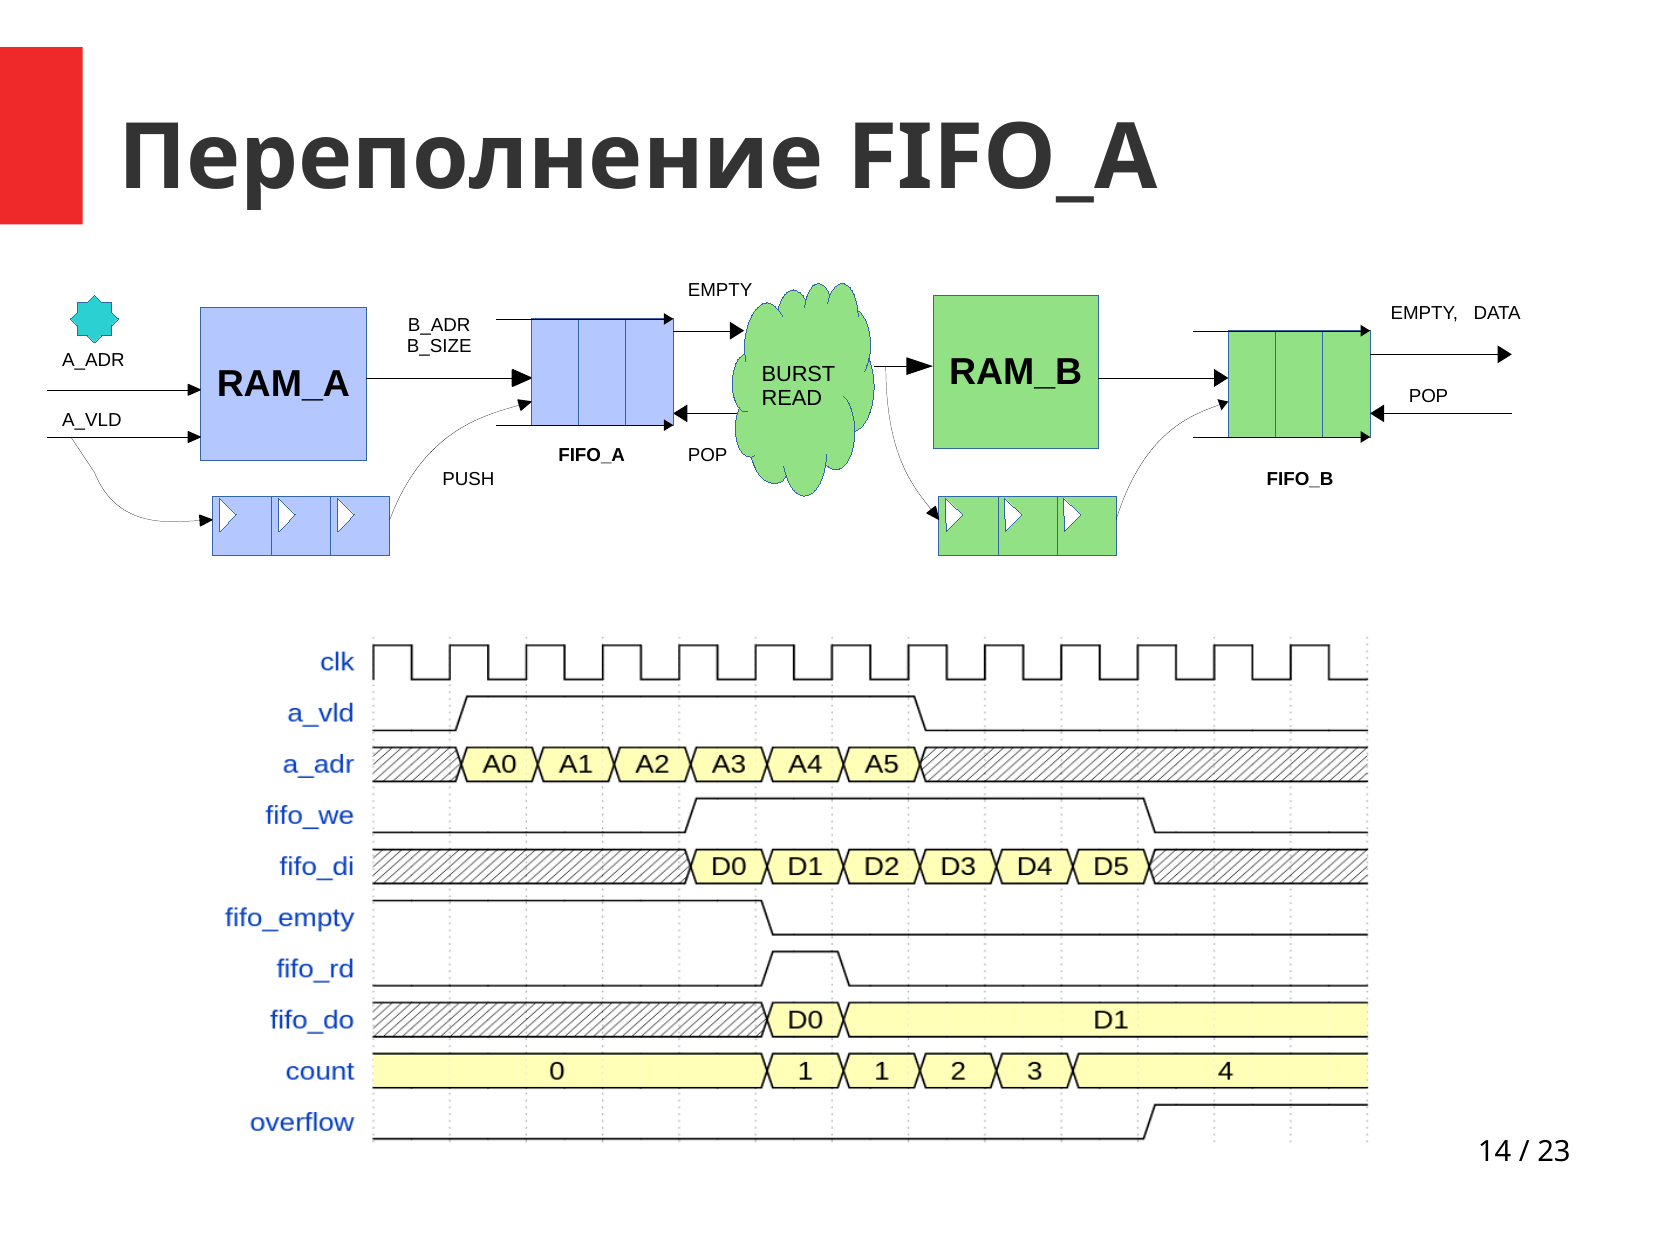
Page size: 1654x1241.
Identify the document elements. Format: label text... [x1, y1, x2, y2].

text_box A_ADR [47, 342, 140, 378]
text_box RAM_A [200, 307, 367, 461]
text_box EMPTY [673, 271, 768, 308]
text_box FIFO_A [543, 437, 641, 473]
text_box EMPTY, DATA [1375, 295, 1536, 331]
text_box [732, 283, 875, 497]
text_box POP [673, 437, 743, 473]
text_box [531, 320, 674, 425]
text_box BURST READ [746, 354, 851, 418]
text_box RAM_B [933, 295, 1099, 449]
text_box POP [1394, 377, 1464, 414]
title Переполнение FIFO_A [118, 49, 1571, 257]
text_box A_VLD [47, 401, 137, 437]
text_box [212, 496, 390, 556]
text_box [938, 496, 1117, 556]
text_box PUSH [427, 460, 510, 497]
text_box [70, 295, 119, 343]
text_box [1228, 331, 1371, 437]
text_box B_ADR B_SIZE [392, 307, 487, 364]
picture [165, 637, 1394, 1182]
text_box FIFO_B [1251, 460, 1349, 497]
